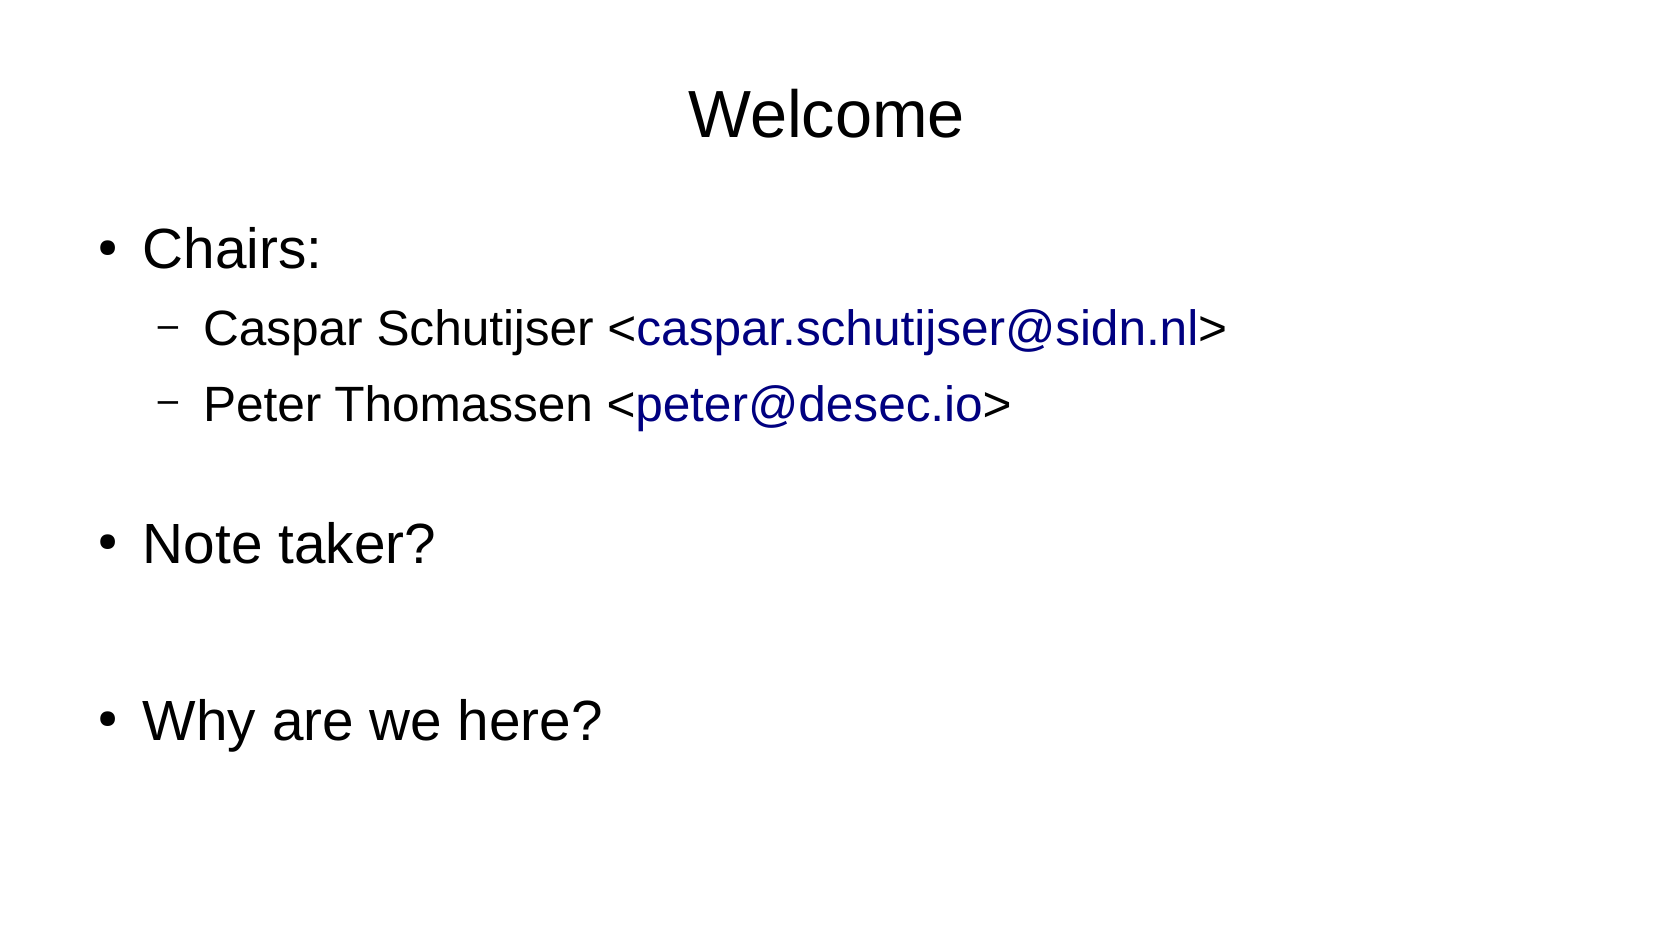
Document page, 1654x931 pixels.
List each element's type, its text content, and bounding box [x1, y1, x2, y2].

title Welcome [82, 37, 1571, 193]
list Chairs: Caspar Schutijser <caspar.schutijser@sidn.nl> Peter Thomassen <peter@desec.io> Note taker? Why are we here? [82, 217, 1571, 758]
